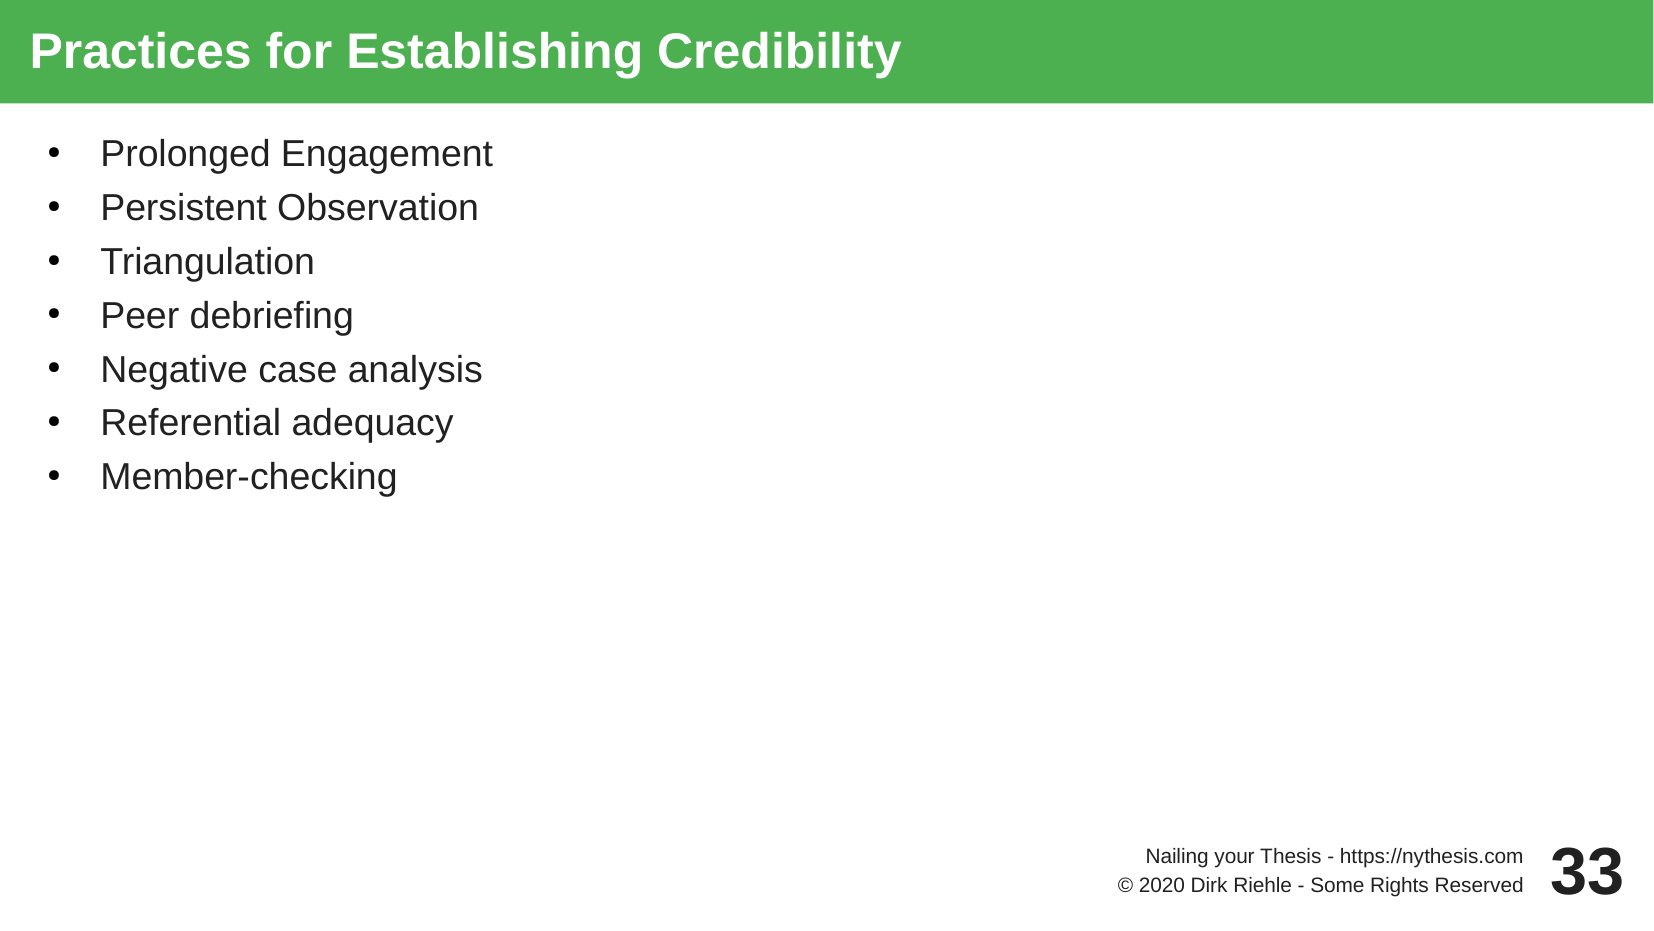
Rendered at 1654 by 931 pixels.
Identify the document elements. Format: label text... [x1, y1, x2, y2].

list Prolonged Engagement Persistent Observation Triangulation Peer debriefing Negative case analysis Referential adequacy Member-checking [29, 132, 1625, 813]
title Practices for Establishing Credibility [0, 0, 1654, 104]
